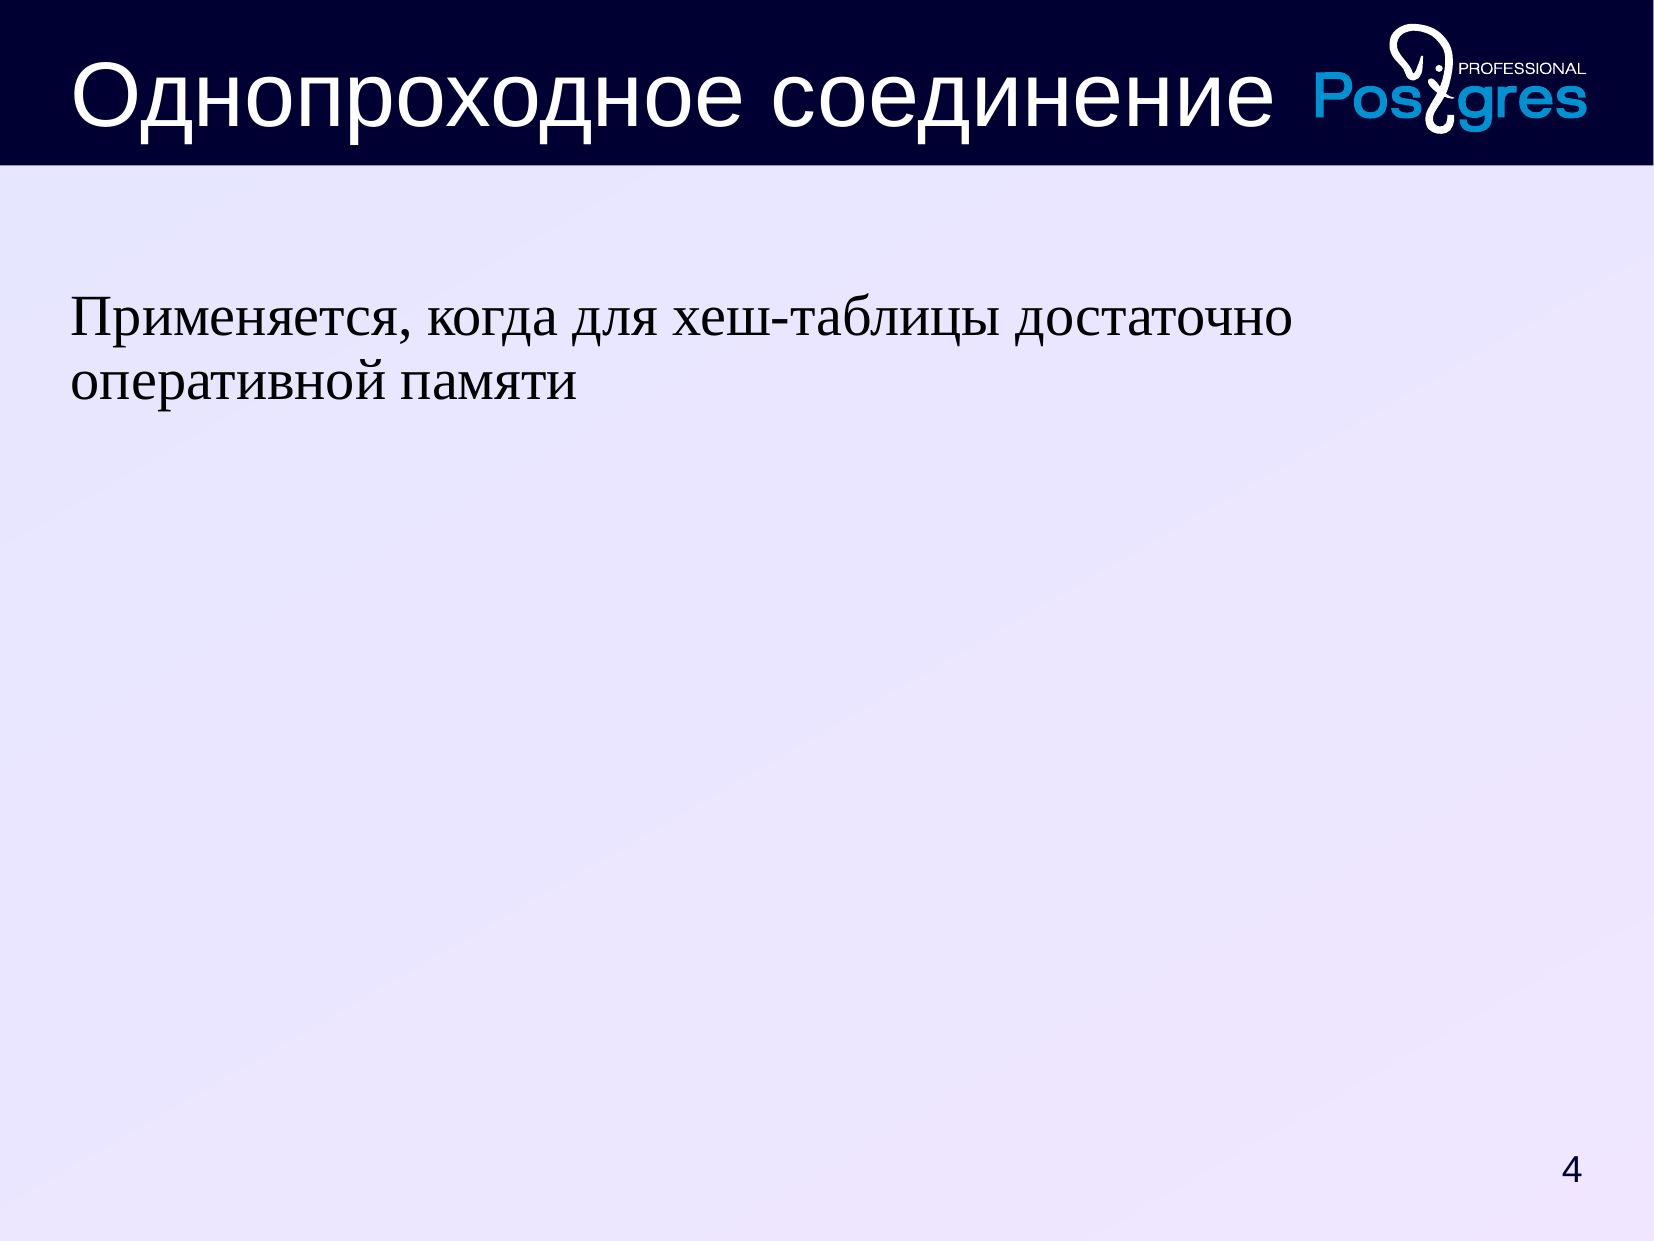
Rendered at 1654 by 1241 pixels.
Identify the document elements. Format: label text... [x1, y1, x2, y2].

title Однопроходное соединение [70, 43, 1291, 249]
list Применяется, когда для хеш-таблицы достаточно оперативной памяти [70, 283, 1559, 1003]
